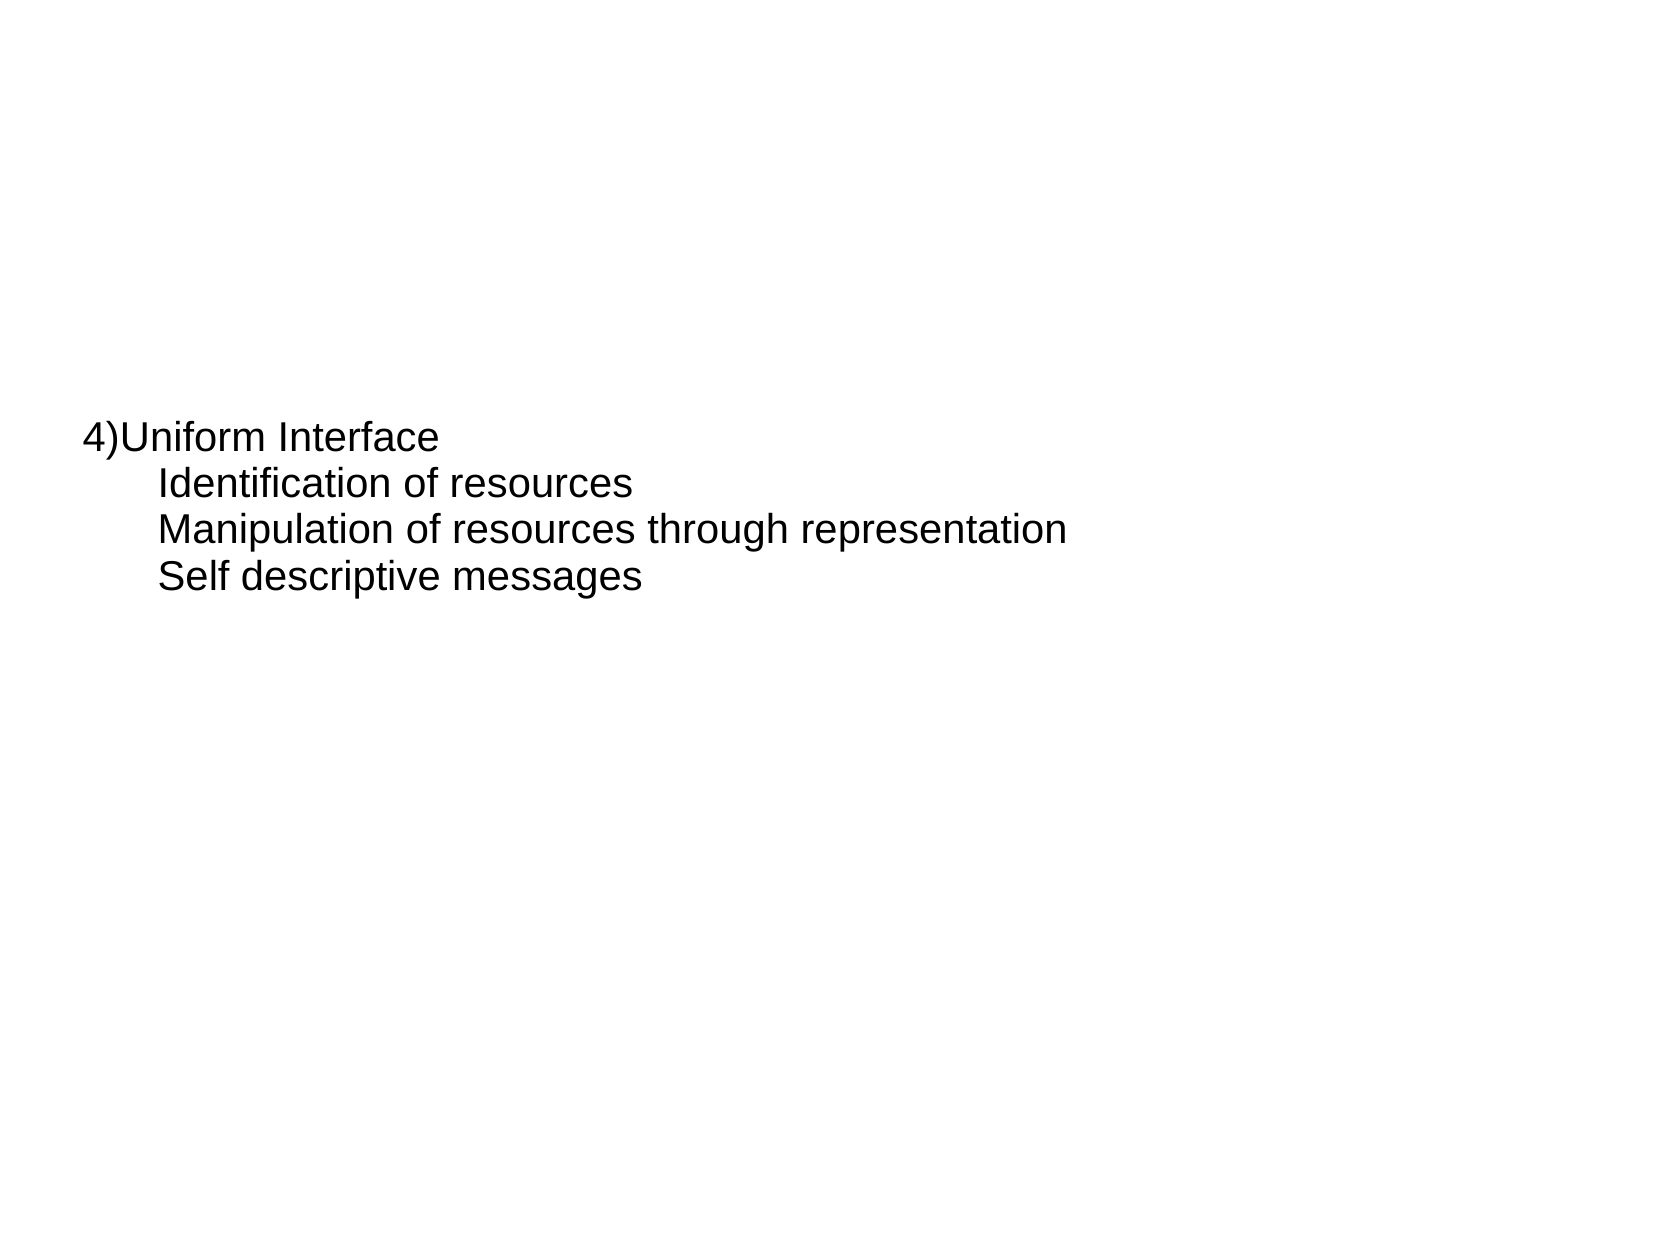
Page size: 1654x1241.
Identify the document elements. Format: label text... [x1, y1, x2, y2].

subtitle 4)Uniform Interface Identification of resources Manipulation of resources through representation Self descriptive messages [82, 49, 1571, 1010]
